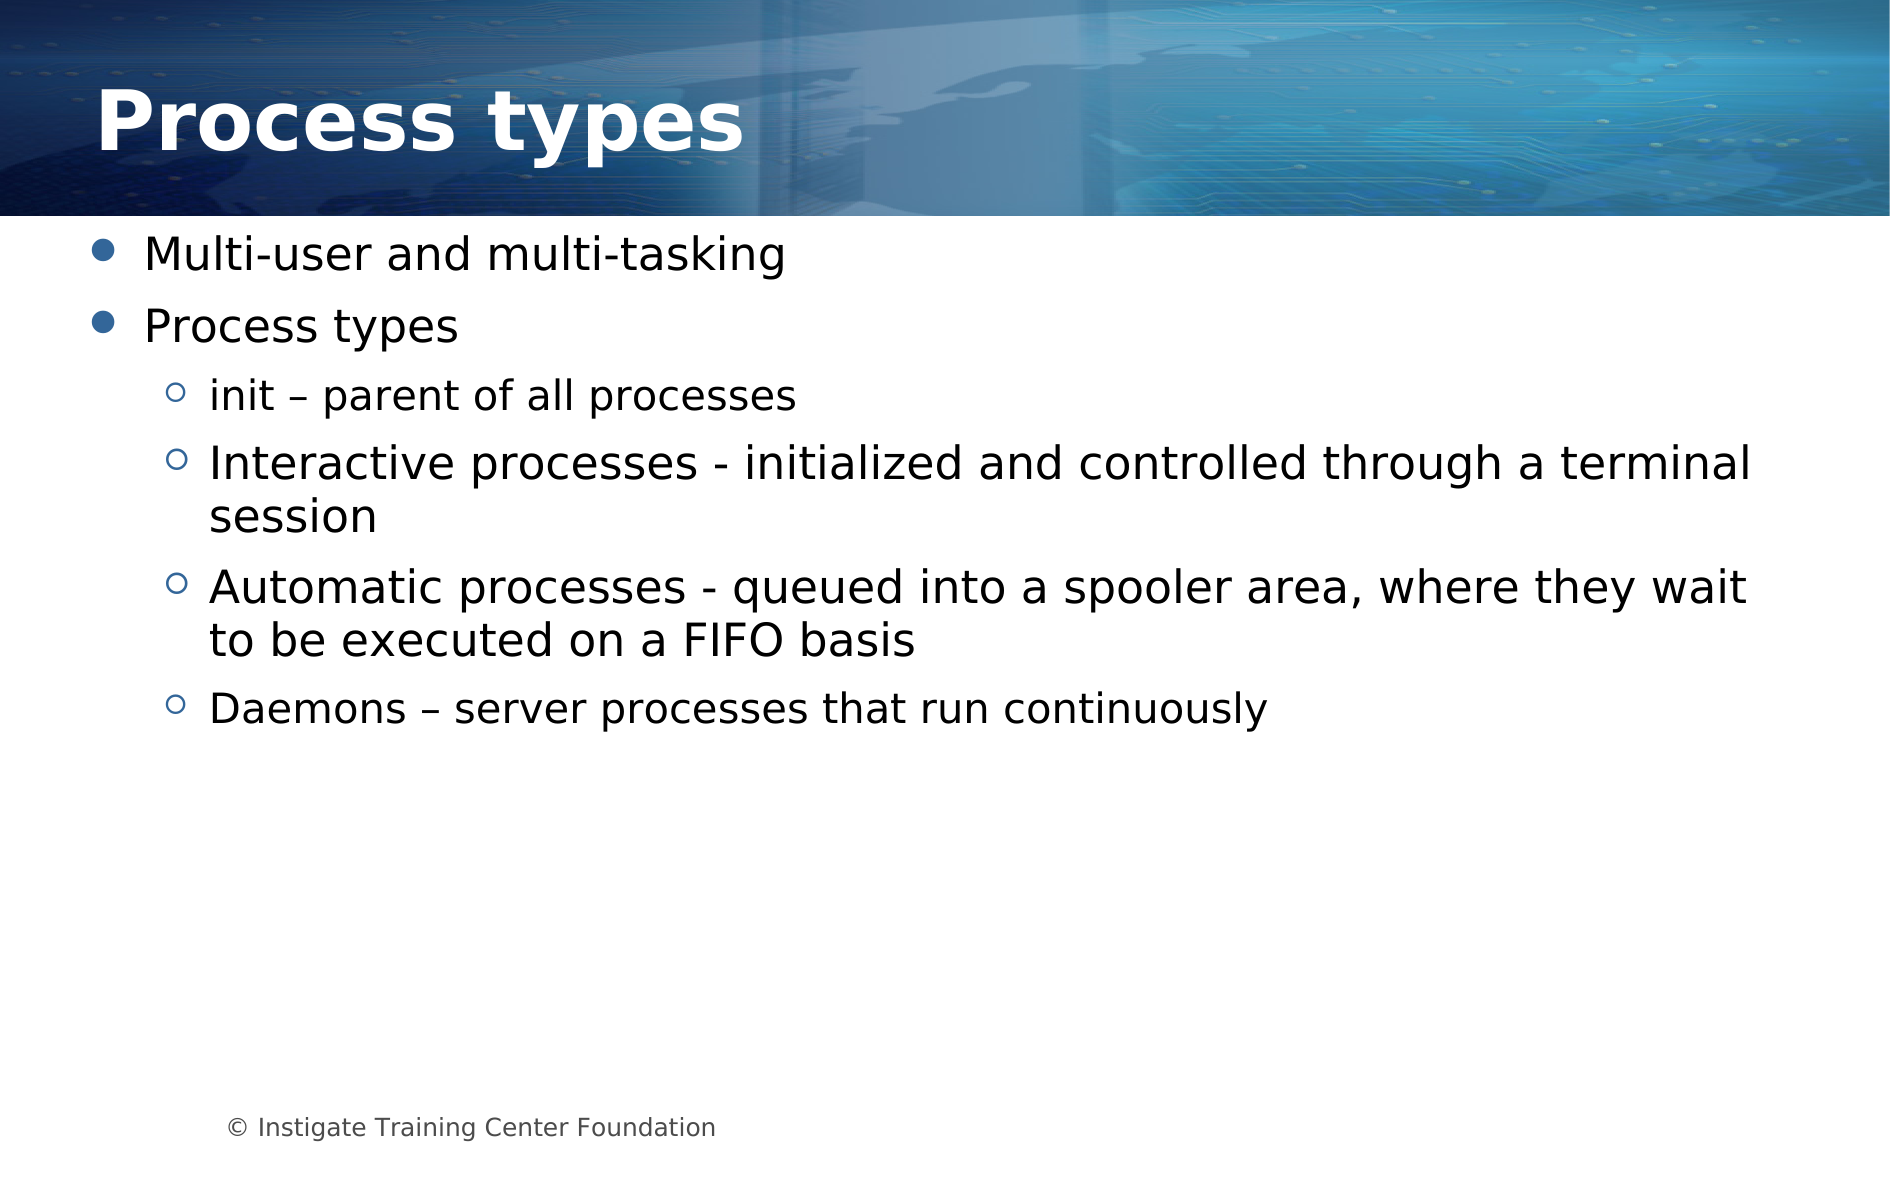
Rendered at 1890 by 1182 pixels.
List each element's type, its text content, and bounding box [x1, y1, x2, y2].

picture [0, 0, 1890, 216]
title Process types [94, 47, 1793, 217]
list Multi-user and multi-tasking Process types init – parent of all processes Interactive processes - initialized and controlled through a terminal session Automatic processes - queued into a spooler area, where they wait to be executed on a FIFO basis Daemons – server processes that run continuously [88, 228, 1788, 914]
